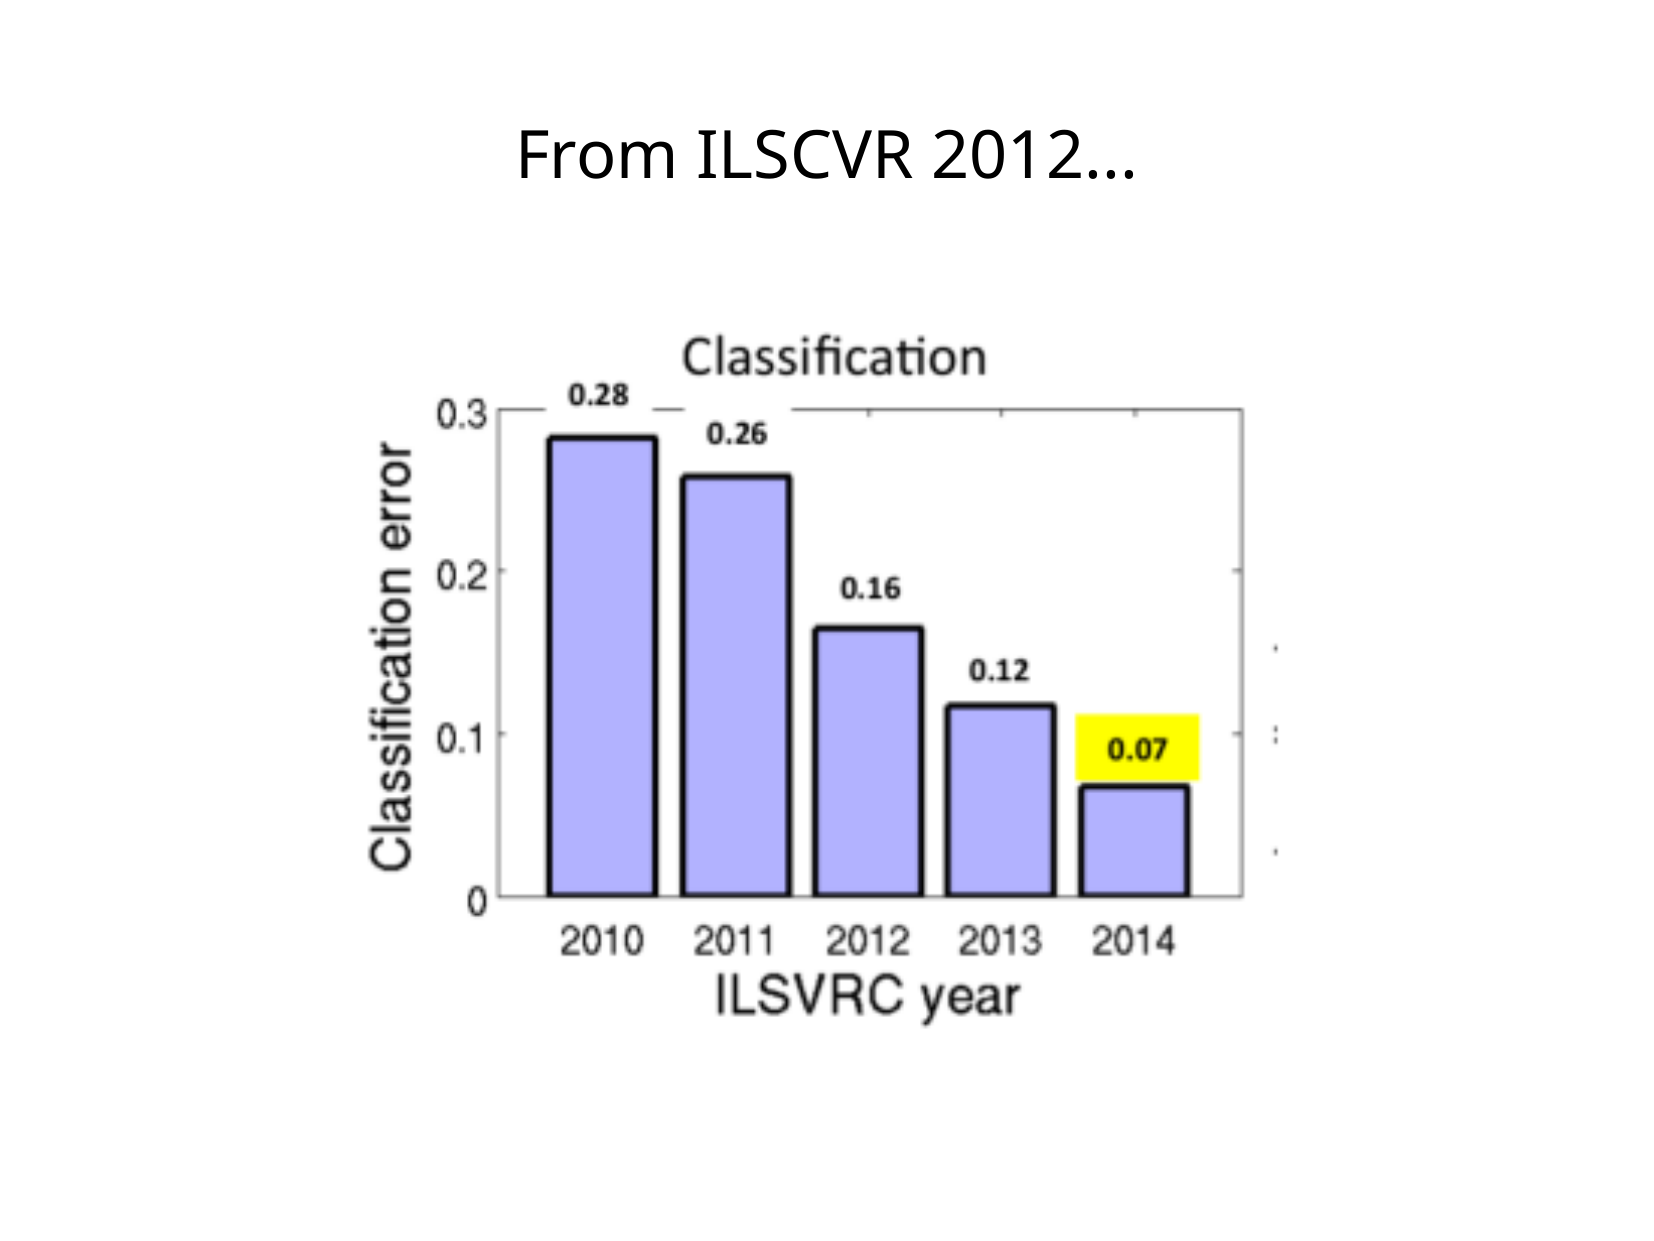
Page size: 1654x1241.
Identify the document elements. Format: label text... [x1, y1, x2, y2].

picture [312, 294, 1363, 1041]
title From ILSCVR 2012... [82, 49, 1571, 257]
